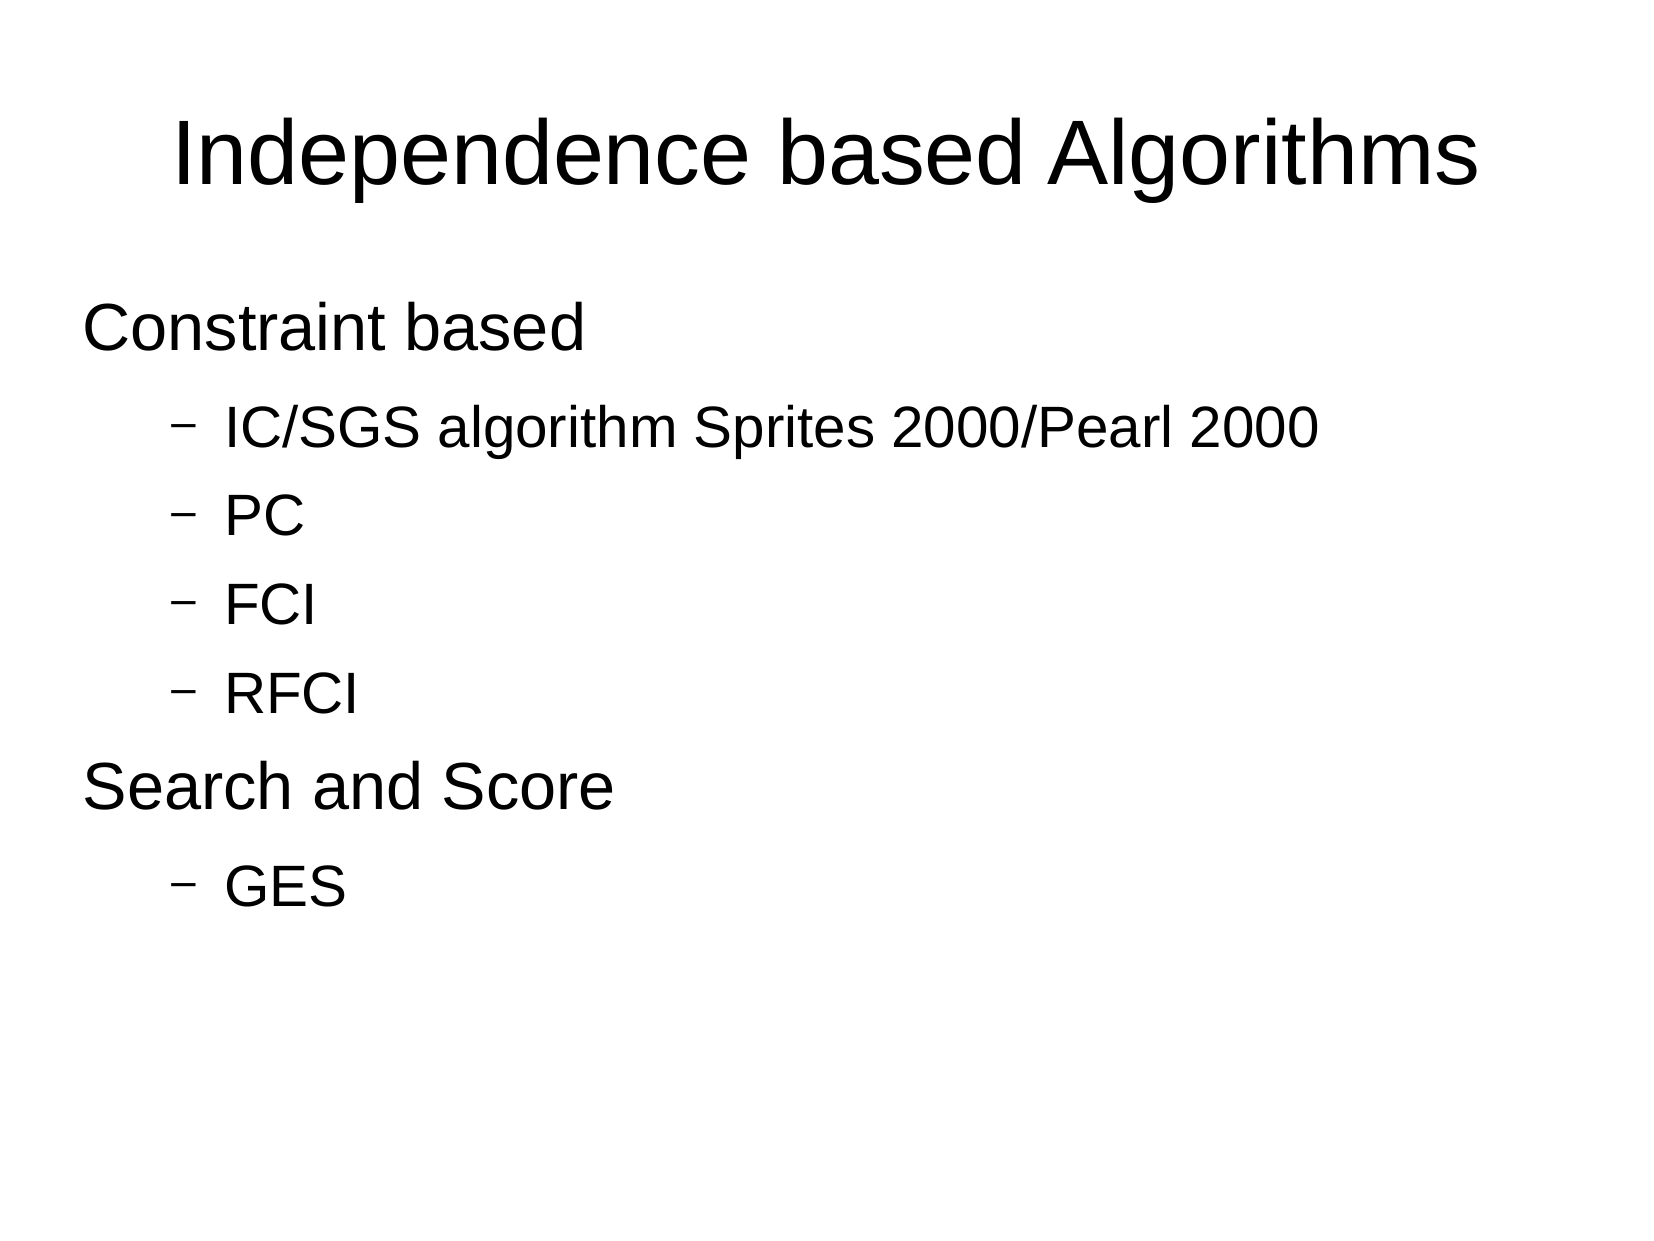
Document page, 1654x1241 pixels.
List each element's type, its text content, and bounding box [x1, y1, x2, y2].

title Independence based Algorithms [82, 49, 1571, 257]
list Constraint based IC/SGS algorithm Sprites 2000/Pearl 2000 PC FCI RFCI Search and Score GES [82, 290, 1571, 1010]
